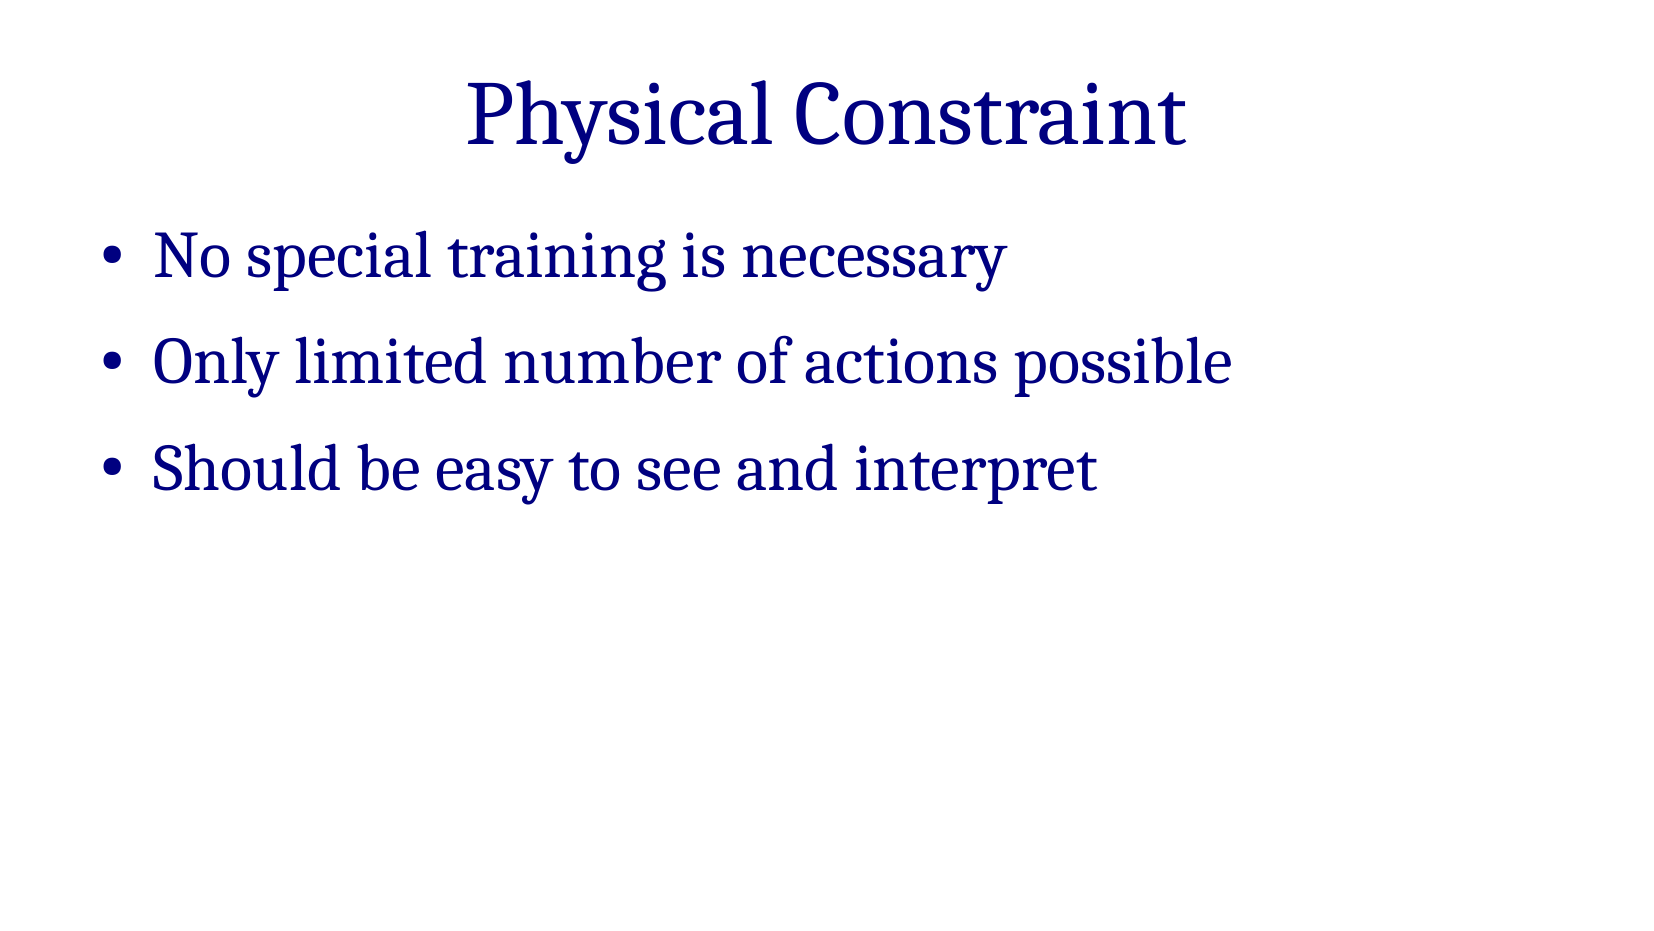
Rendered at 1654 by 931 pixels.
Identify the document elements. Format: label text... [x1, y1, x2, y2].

list No special training is necessary Only limited number of actions possible Should be easy to see and interpret [82, 217, 1571, 758]
title Physical Constraint [82, 37, 1571, 193]
